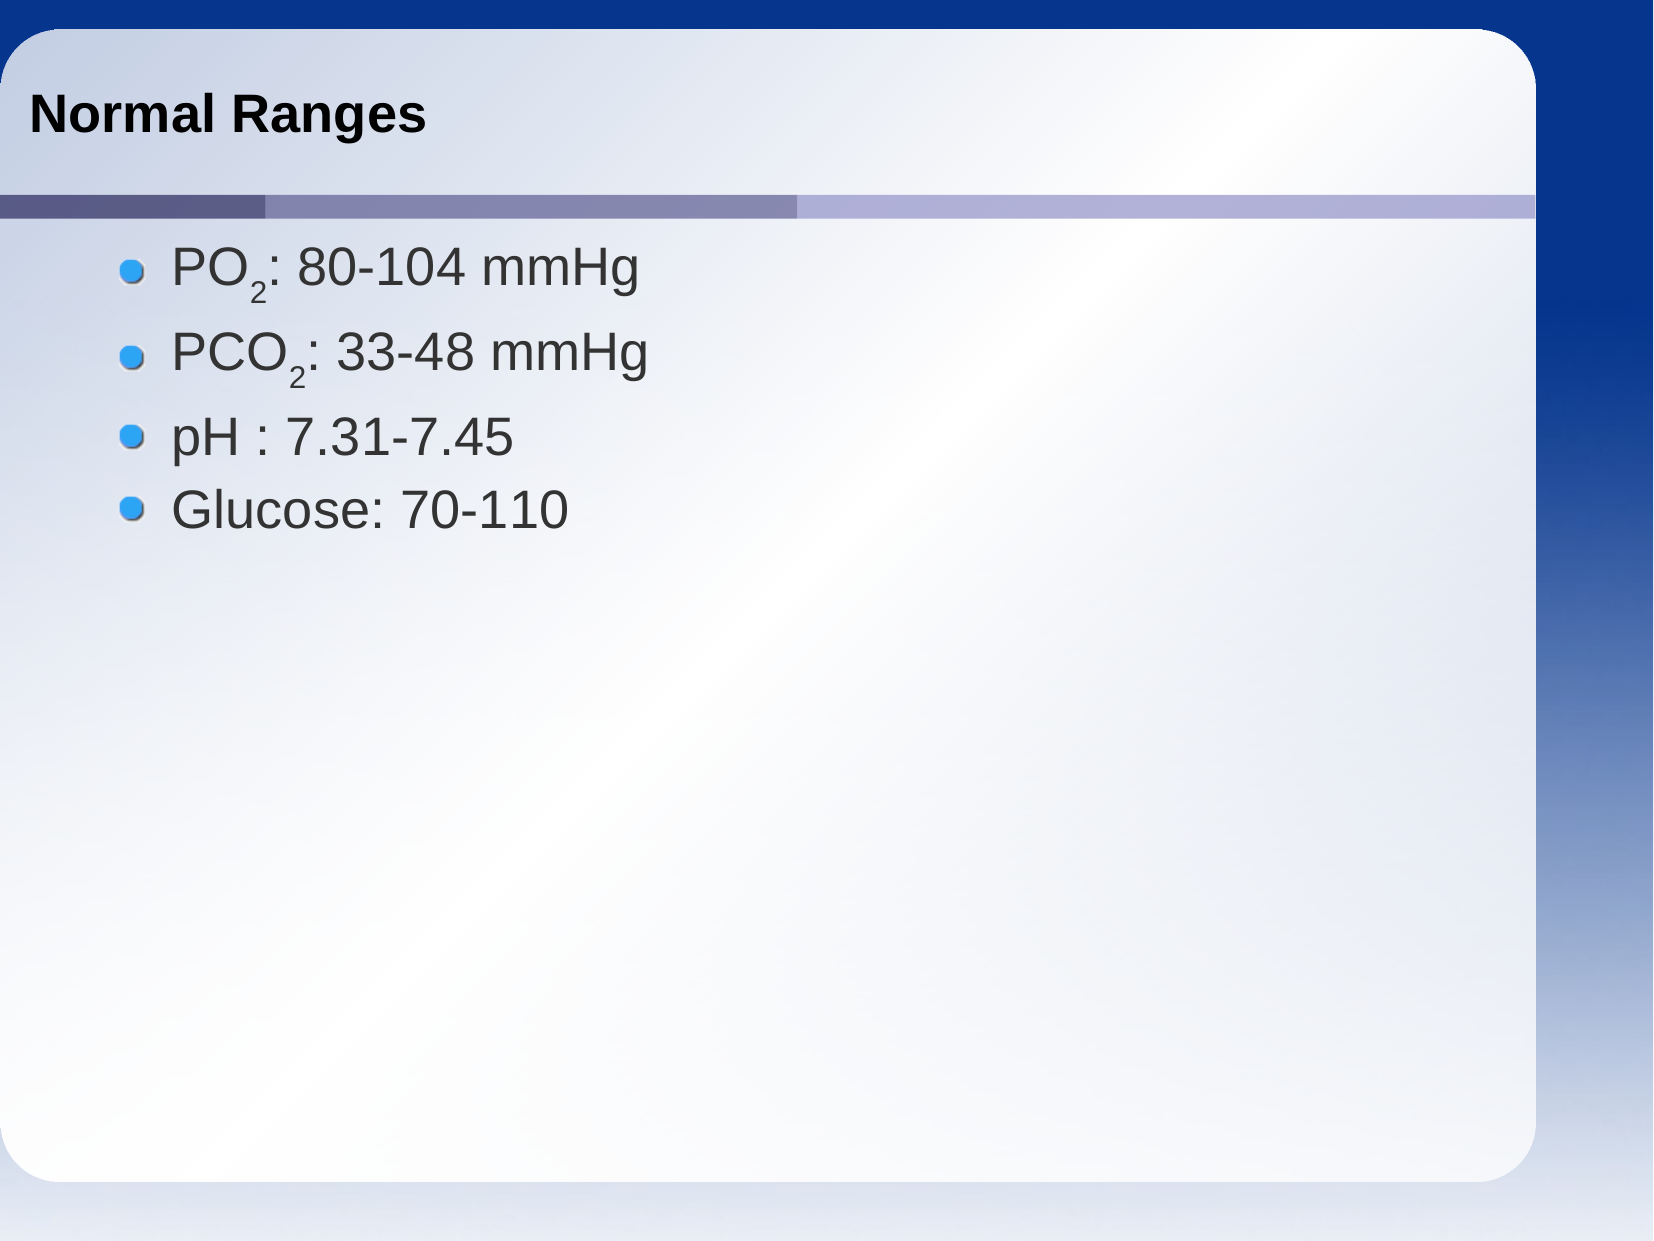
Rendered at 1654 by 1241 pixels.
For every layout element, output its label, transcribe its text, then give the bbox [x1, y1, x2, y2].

title Normal Ranges [29, 49, 1506, 178]
picture [0, 0, 1654, 1241]
list PO2: 80-104 mmHg PCO2: 33-48 mmHg pH : 7.31-7.45 Glucose: 70-110 [29, 236, 1506, 1152]
